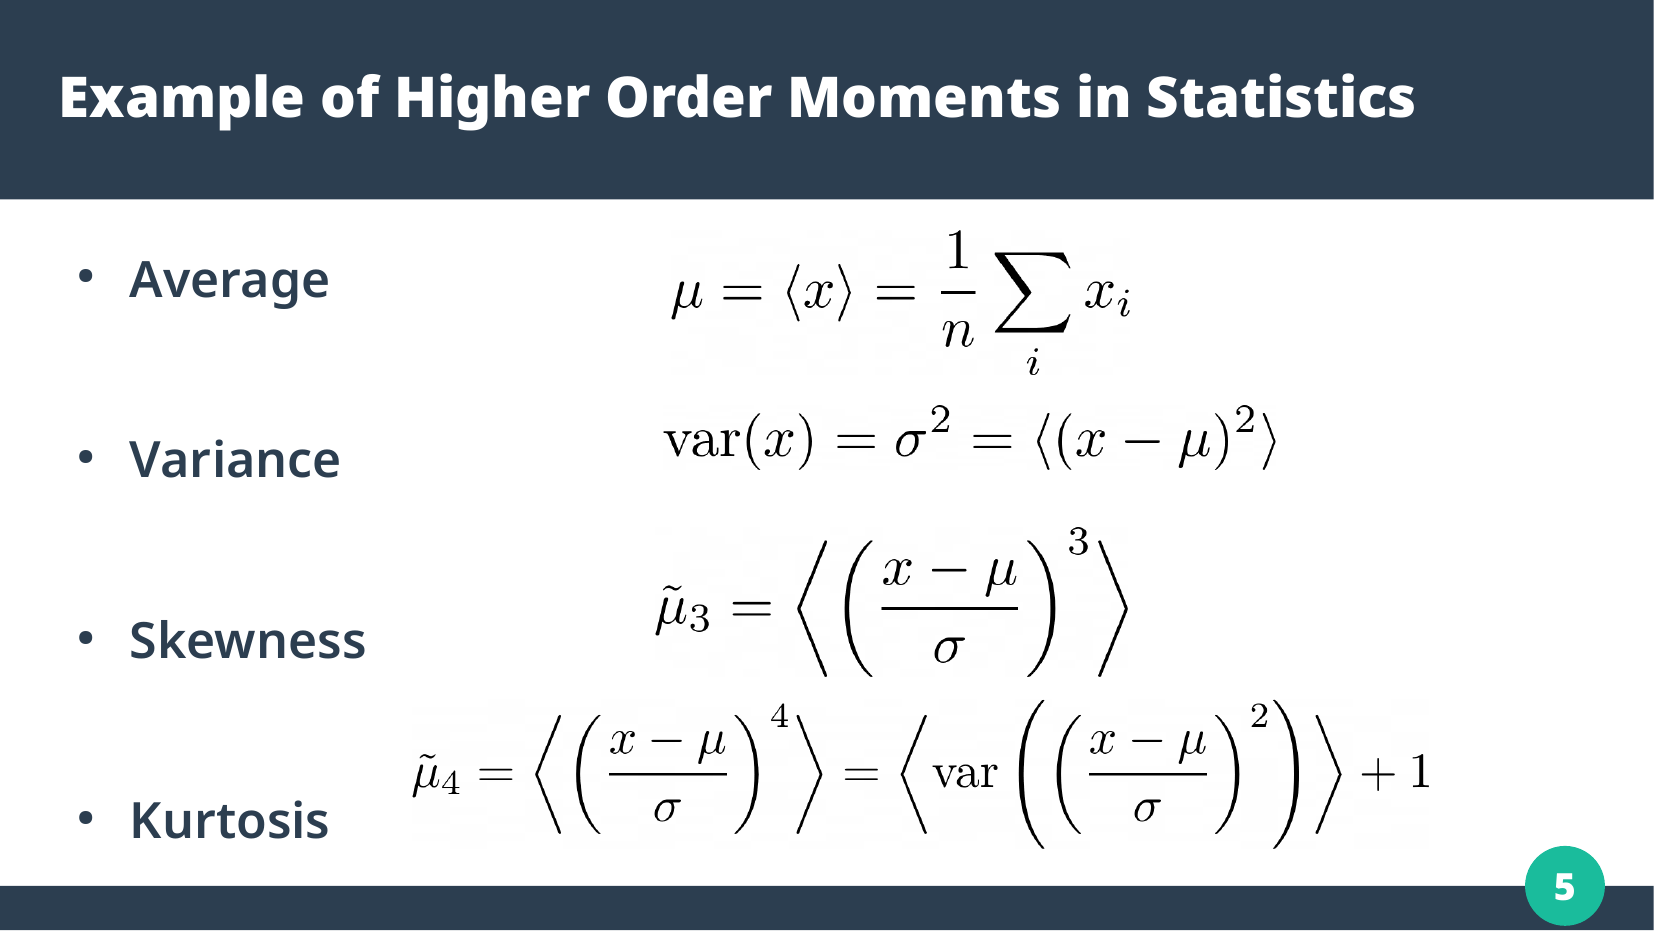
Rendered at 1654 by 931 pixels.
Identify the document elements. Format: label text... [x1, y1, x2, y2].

picture [663, 405, 1276, 470]
title Example of Higher Order Moments in Statistics [59, 37, 1595, 156]
picture [655, 527, 1128, 677]
picture [412, 699, 1429, 849]
list Average Variance Skewness Kurtosis [59, 243, 1595, 864]
picture [671, 230, 1130, 376]
